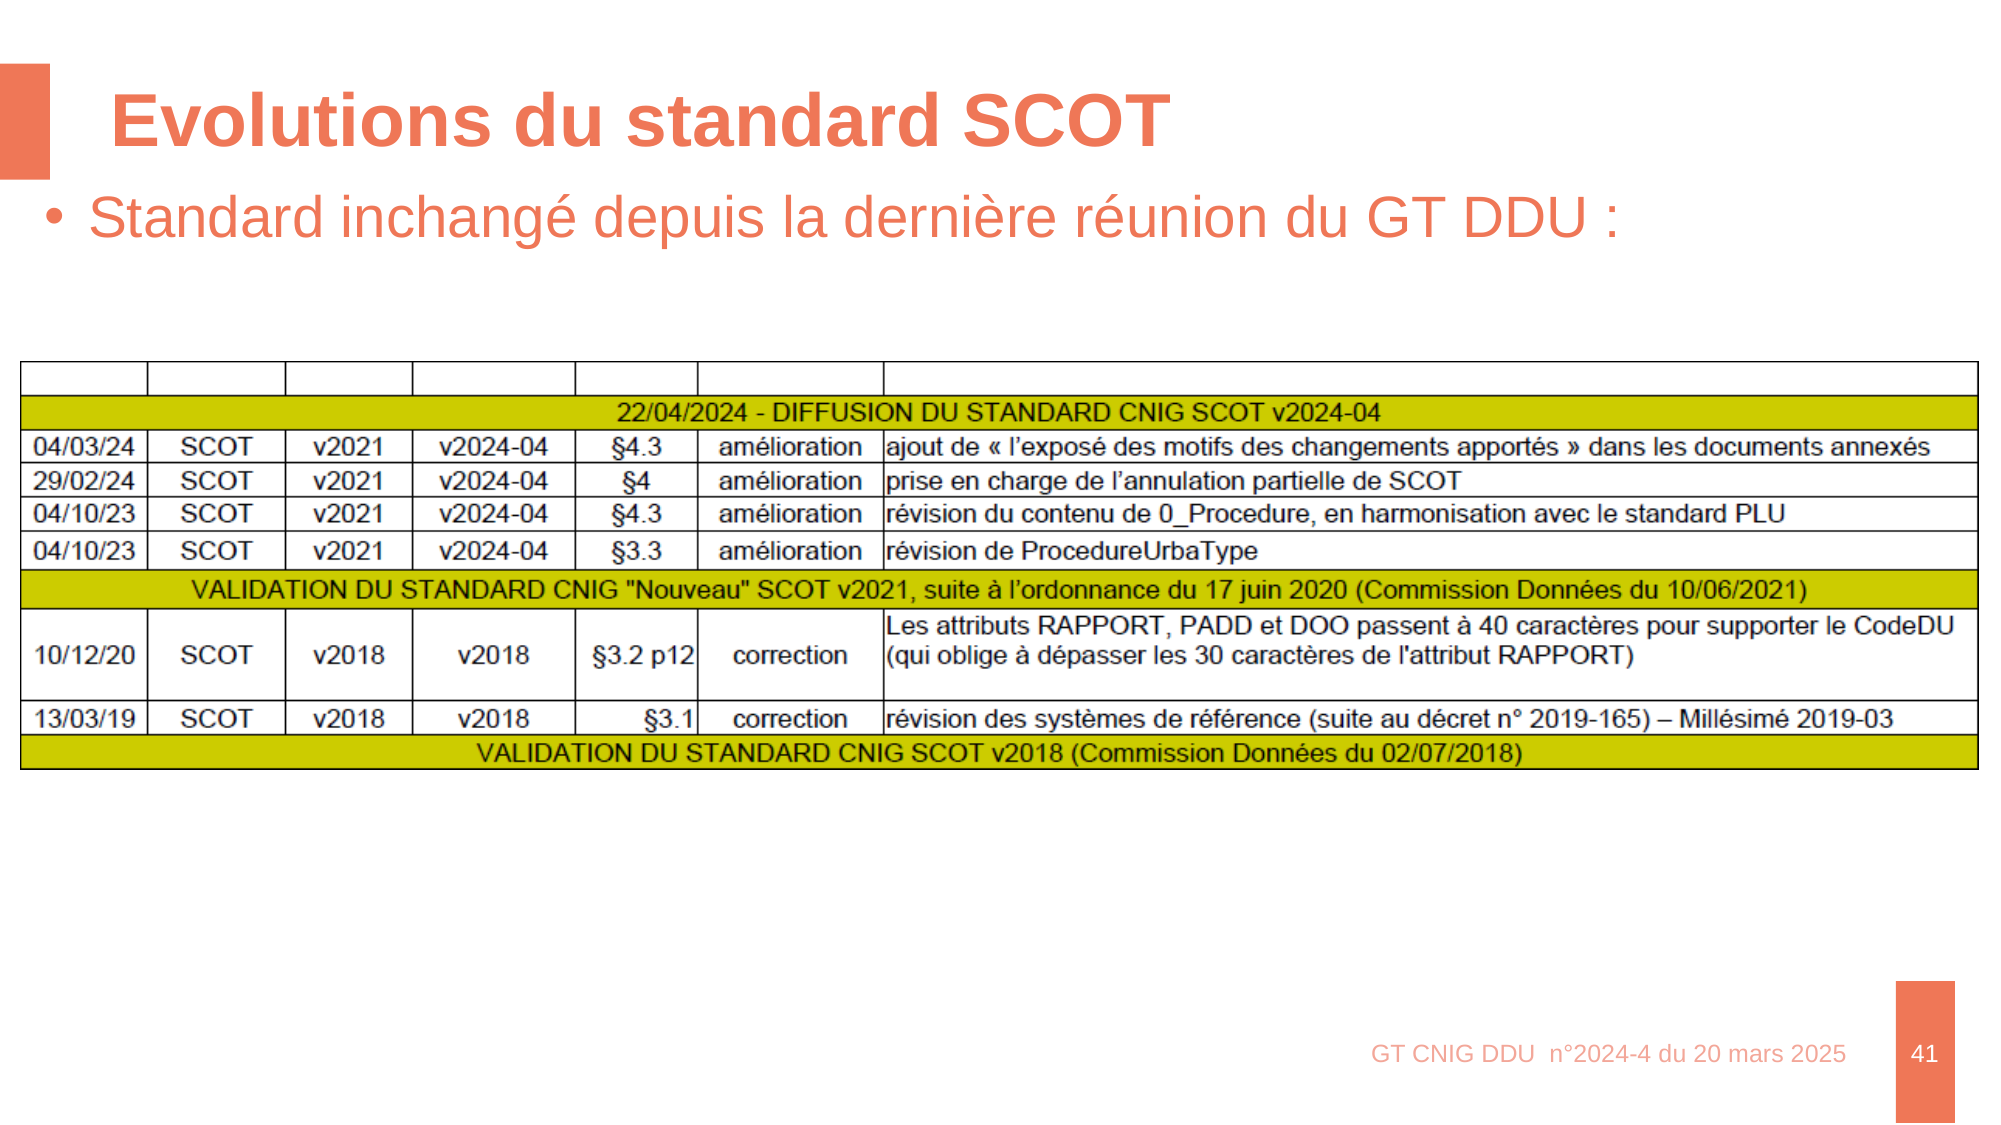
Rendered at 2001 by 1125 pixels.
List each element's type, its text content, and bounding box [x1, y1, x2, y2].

title Evolutions du standard SCOT [74, 70, 1979, 174]
list Standard inchangé depuis la dernière réunion du GT DDU : [29, 179, 2000, 1005]
picture [20, 361, 29, 770]
